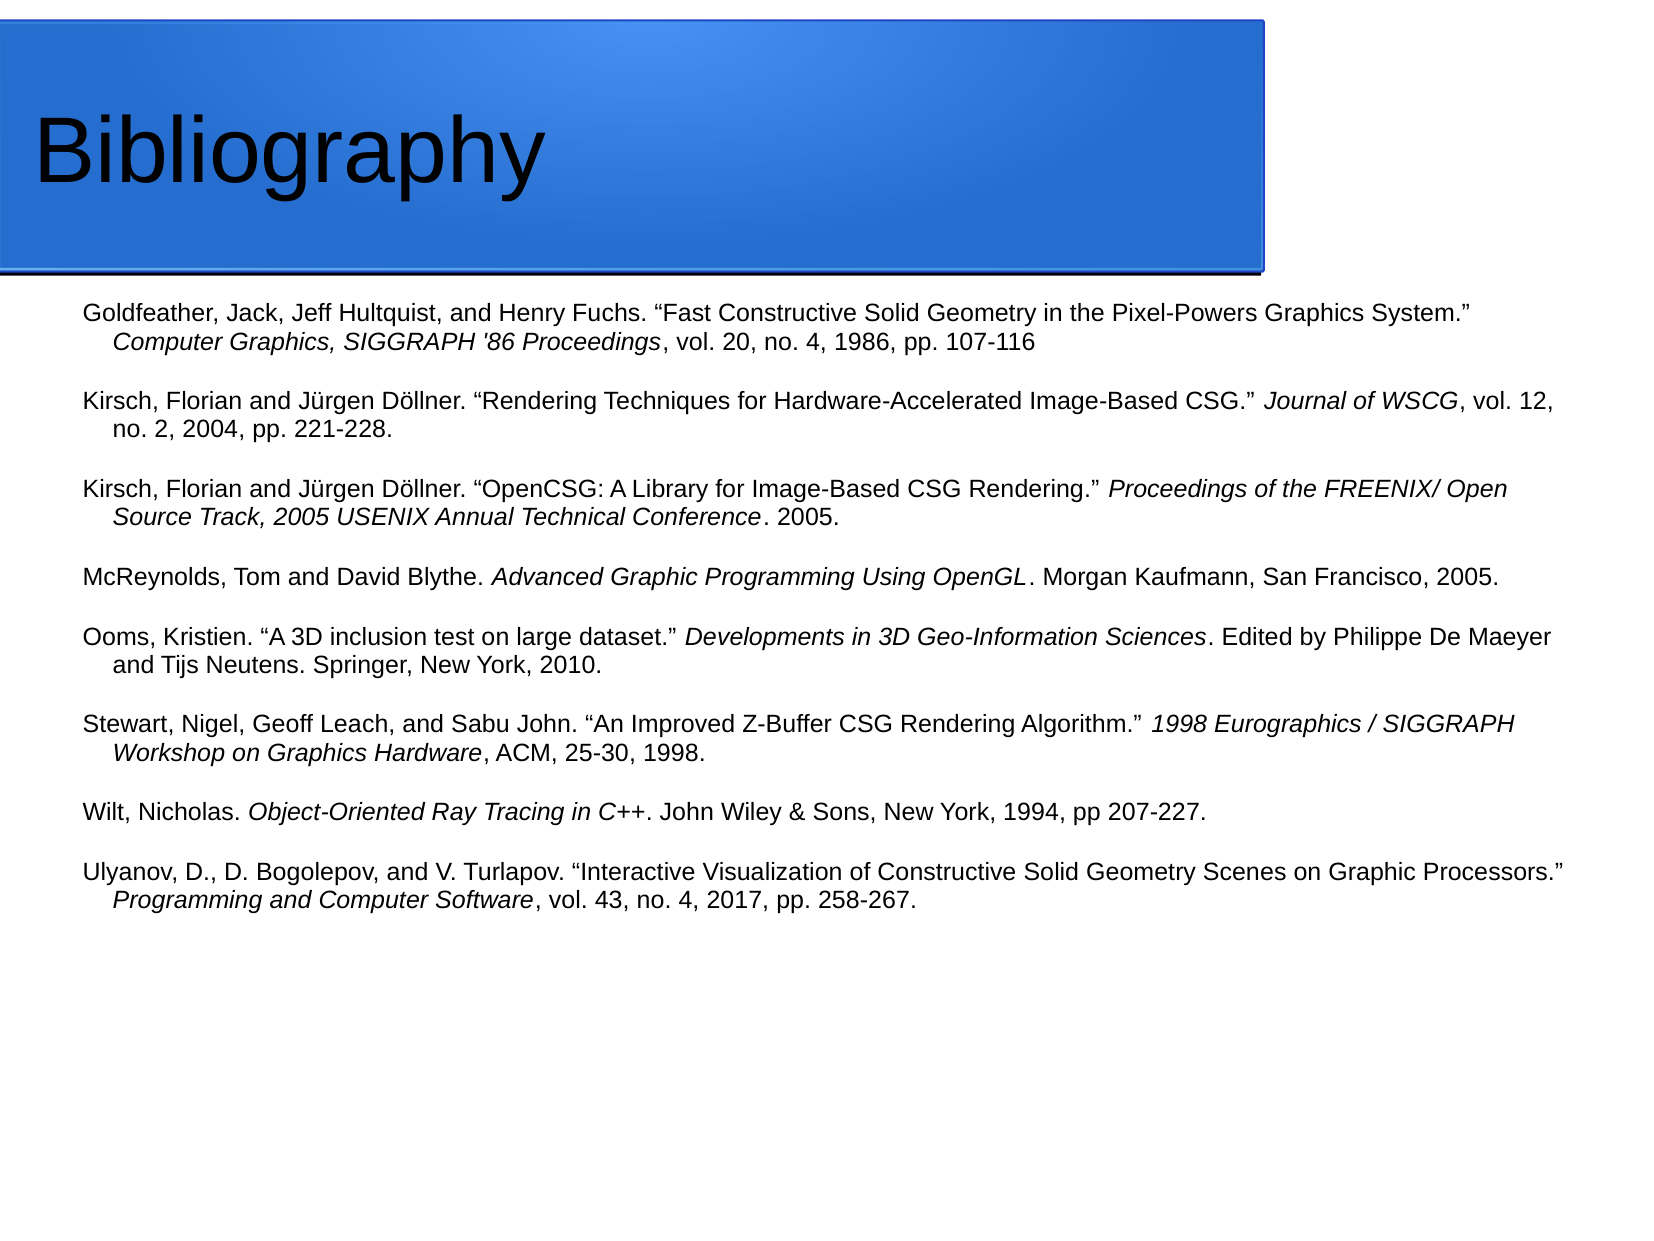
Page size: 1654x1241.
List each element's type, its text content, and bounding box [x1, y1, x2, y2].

list Goldfeather, Jack, Jeff Hultquist, and Henry Fuchs. “Fast Constructive Solid Geometry in the Pixel-Powers Graphics System.” Computer Graphics, SIGGRAPH '86 Proceedings, vol. 20, no. 4, 1986, pp. 107-116 Kirsch, Florian and Jürgen Döllner. “Rendering Techniques for Hardware-Accelerated Image-Based CSG.” Journal of WSCG, vol. 12, no. 2, 2004, pp. 221-228. Kirsch, Florian and Jürgen Döllner. “OpenCSG: A Library for Image-Based CSG Rendering.” Proceedings of the FREENIX/ Open Source Track, 2005 USENIX Annual Technical Conference. 2005. McReynolds, Tom and David Blythe. Advanced Graphic Programming Using OpenGL. Morgan Kaufmann, San Francisco, 2005. Ooms, Kristien. “A 3D inclusion test on large dataset.” Developments in 3D Geo-Information Sciences. Edited by Philippe De Maeyer and Tijs Neutens. Springer, New York, 2010. Stewart, Nigel, Geoff Leach, and Sabu John. “An Improved Z-Buffer CSG Rendering Algorithm.” 1998 Eurographics / SIGGRAPH Workshop on Graphics Hardware, ACM, 25-30, 1998. Wilt, Nicholas. Object-Oriented Ray Tracing in C++. John Wiley & Sons, New York, 1994, pp 207-227. Ulyanov, D., D. Bogolepov, and V. Turlapov. “Interactive Visualization of Constructive Solid Geometry Scenes on Graphic Processors.” Programming and Computer Software, vol. 43, no. 4, 2017, pp. 258-267. [82, 299, 1571, 1019]
title Bibliography [3, 47, 1156, 252]
